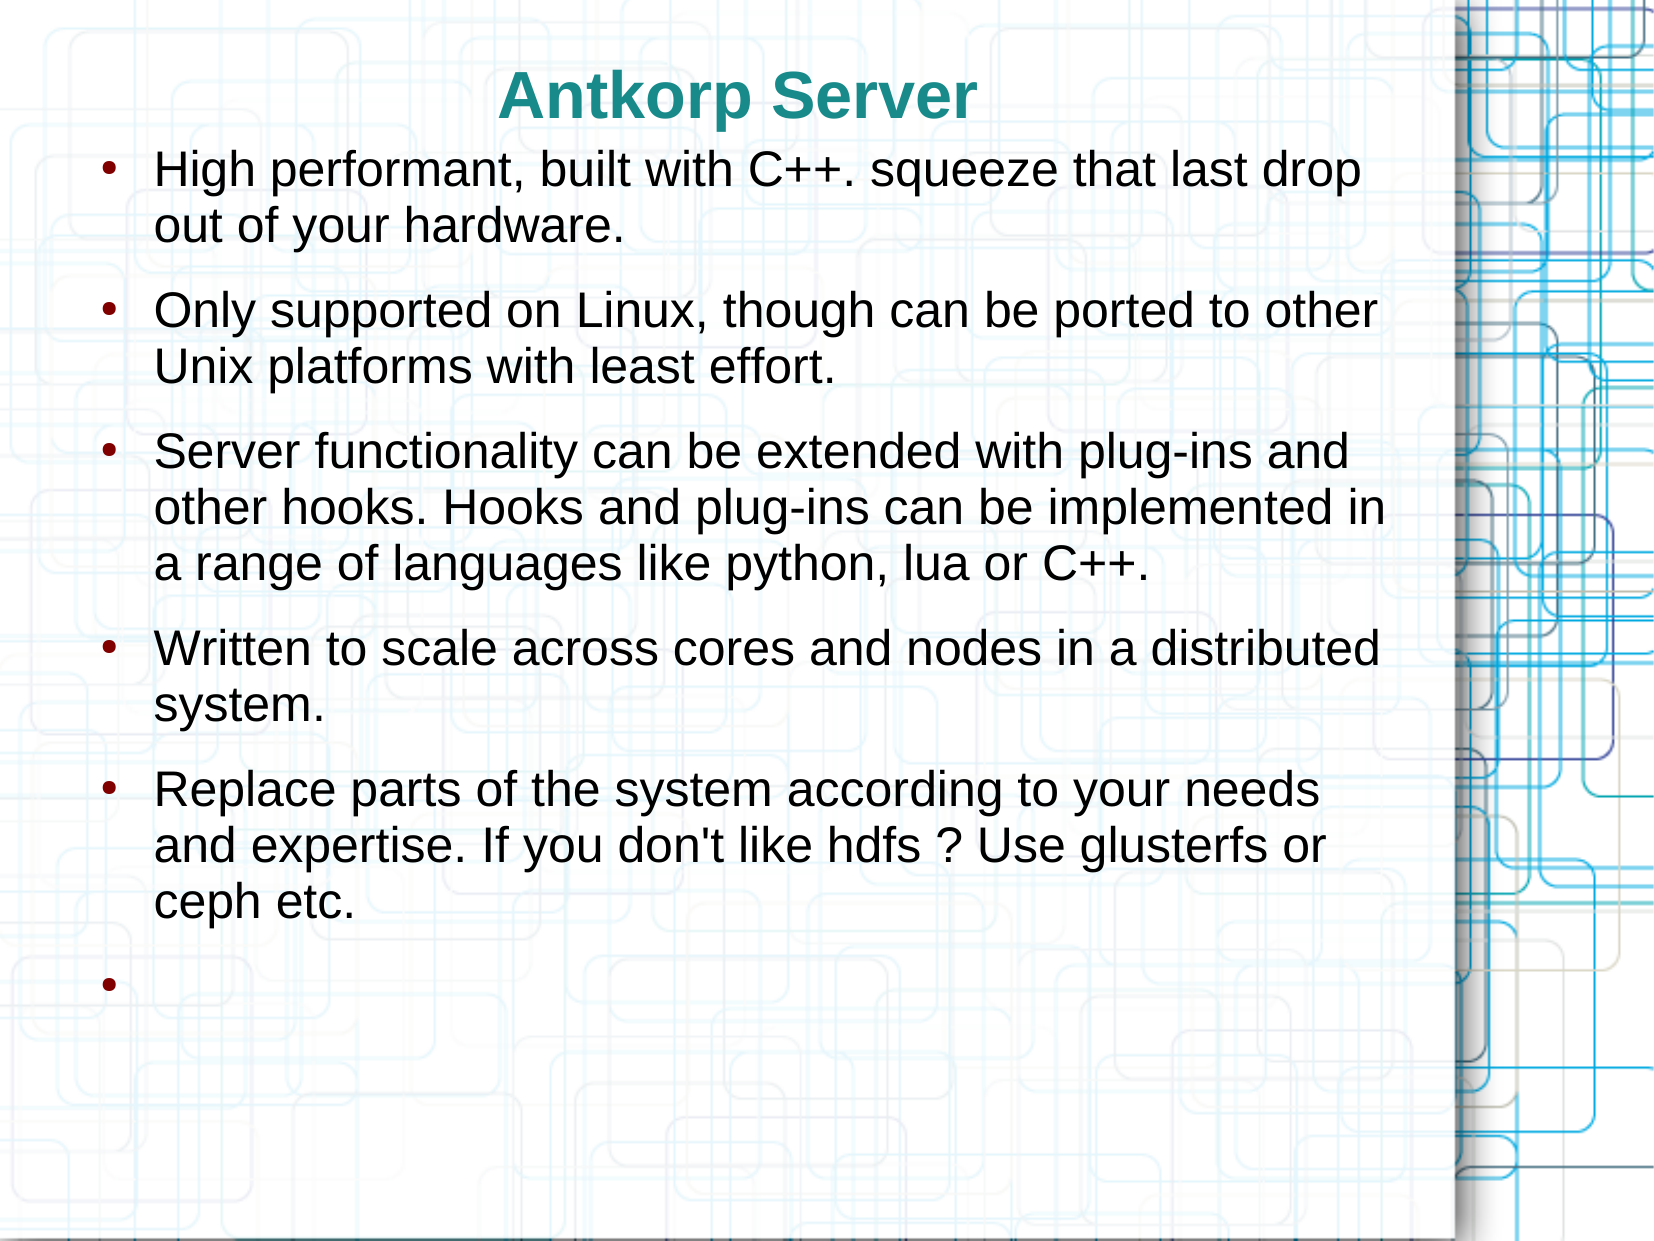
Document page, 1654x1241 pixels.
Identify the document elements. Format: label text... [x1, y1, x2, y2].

picture [0, 0, 1654, 1241]
list High performant, built with C++. squeeze that last drop out of your hardware. Only supported on Linux, though can be ported to other Unix platforms with least effort. Server functionality can be extended with plug-ins and other hooks. Hooks and plug-ins can be implemented in a range of languages like python, lua or C++. Written to scale across cores and nodes in a distributed system. Replace parts of the system according to your needs and expertise. If you don't like hdfs ? Use glusterfs or ceph etc. [82, 141, 1418, 1109]
title Antkorp Server [59, 49, 1418, 142]
